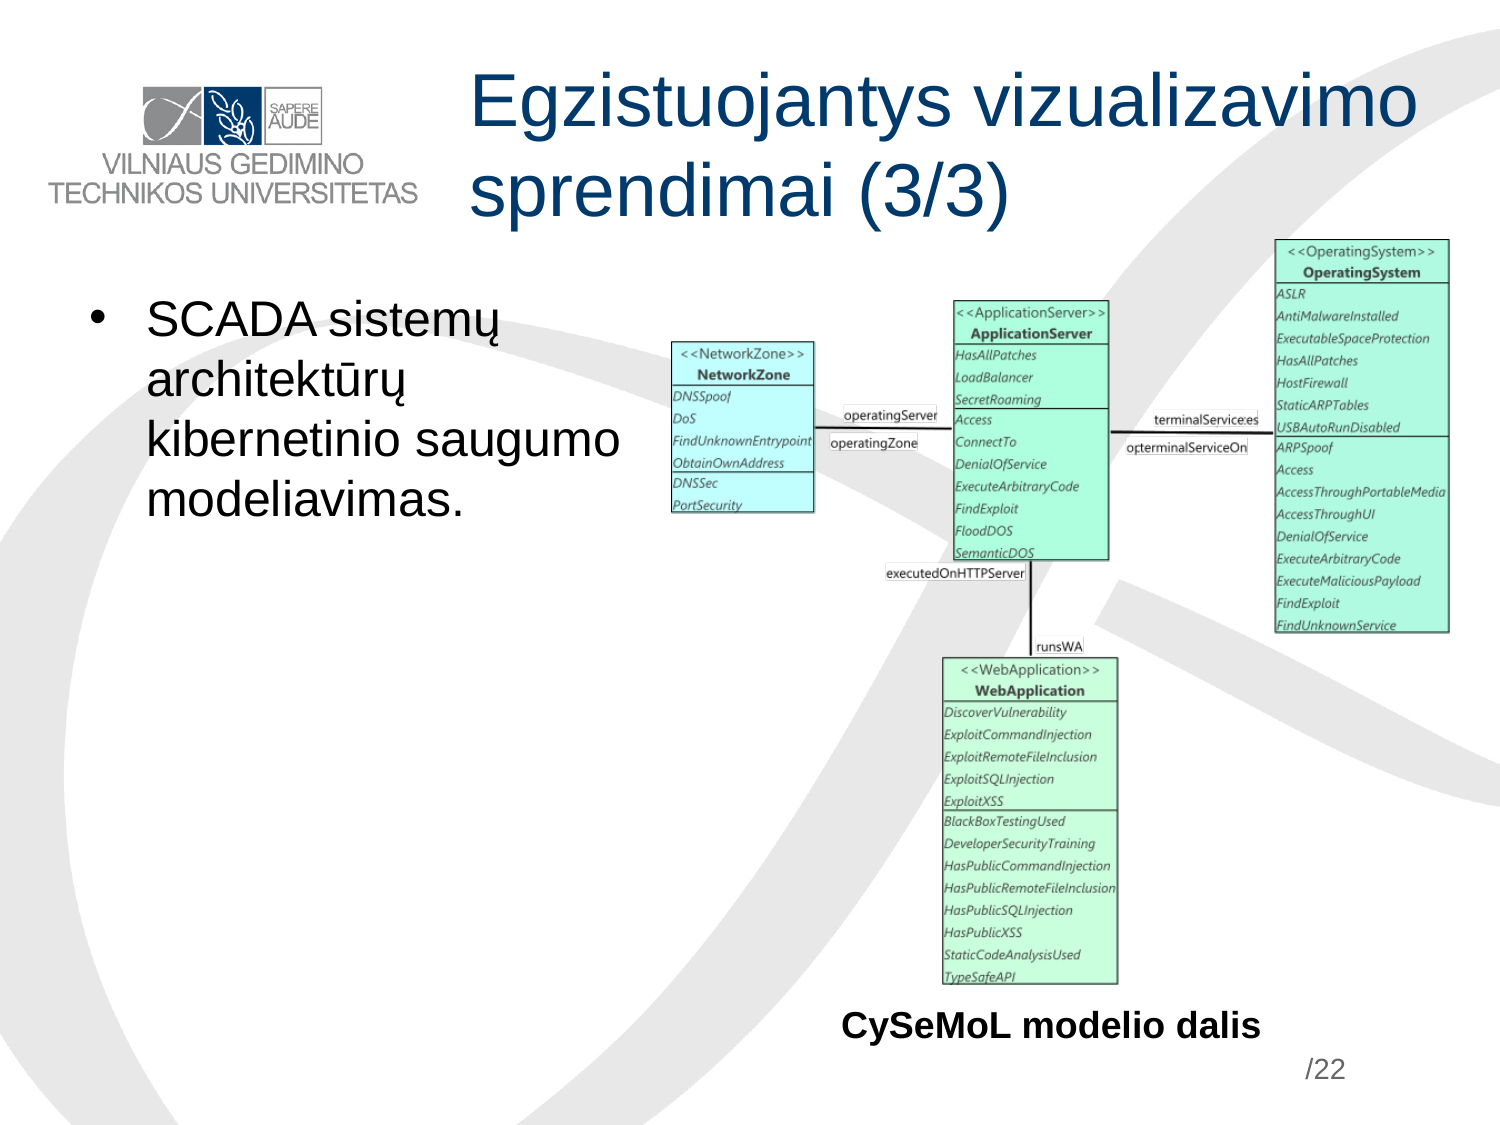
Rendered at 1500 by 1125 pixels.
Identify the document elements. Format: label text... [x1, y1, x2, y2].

text_box Egzistuojantys vizualizavimo sprendimai (3/3) [454, 19, 1447, 265]
text_box SCADA sistemų architektūrų kibernetinio saugumo modeliavimas. [74, 278, 643, 587]
picture [0, 0, 1500, 1125]
text_box /22 [1290, 1042, 1447, 1103]
text_box CySeMoL modelio dalis [784, 993, 1319, 1054]
